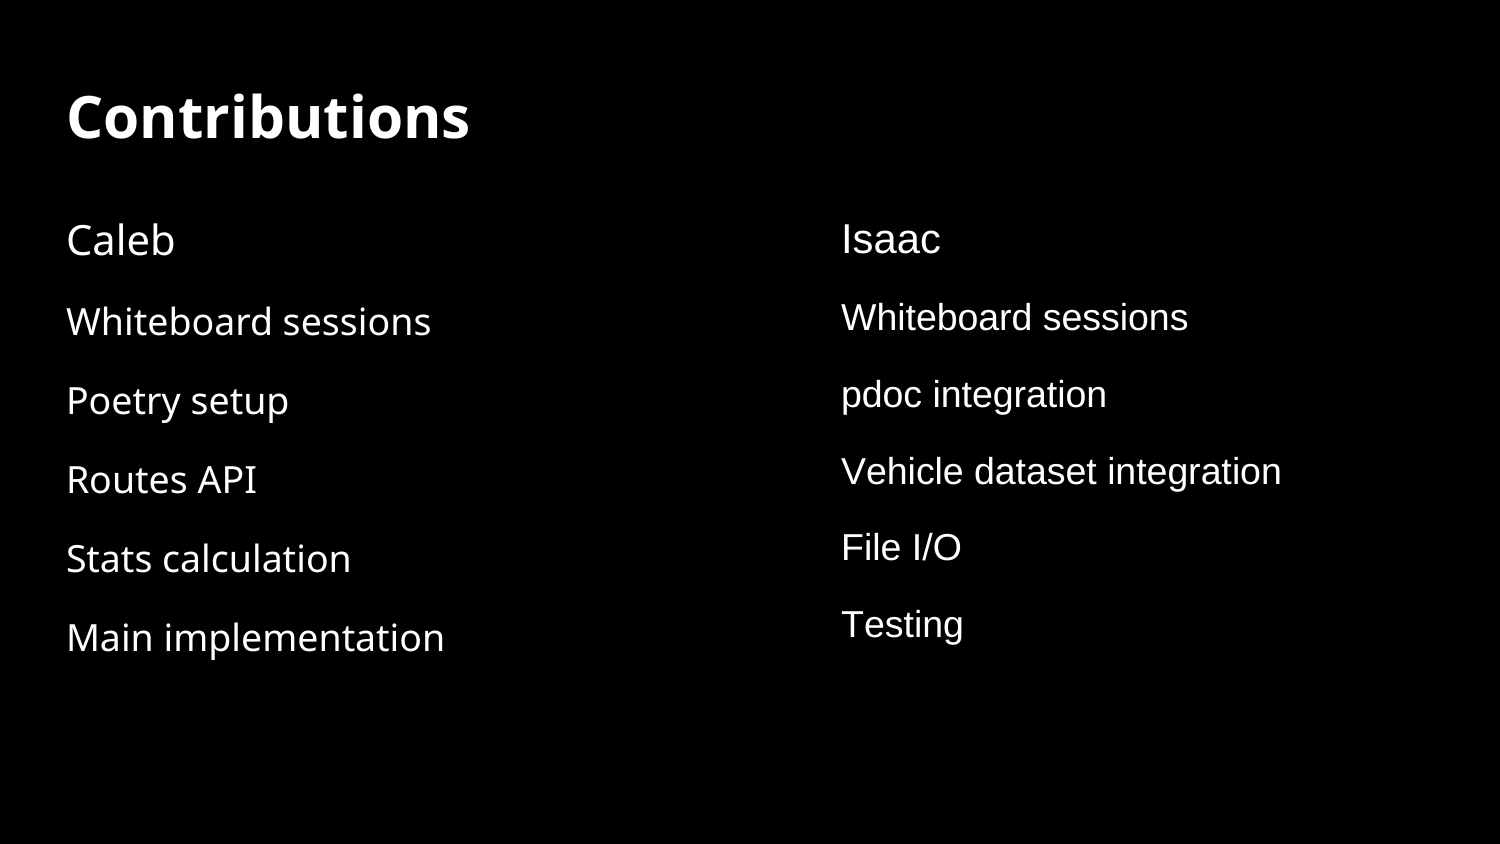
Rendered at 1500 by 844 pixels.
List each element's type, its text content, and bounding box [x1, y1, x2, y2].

title Contributions [51, 72, 1449, 167]
text_box Isaac Whiteboard sessions pdoc integration Vehicle dataset integration File I/O Testing [826, 189, 1449, 750]
list Caleb Whiteboard sessions Poetry setup Routes API Stats calculation Main implementation [51, 189, 674, 750]
